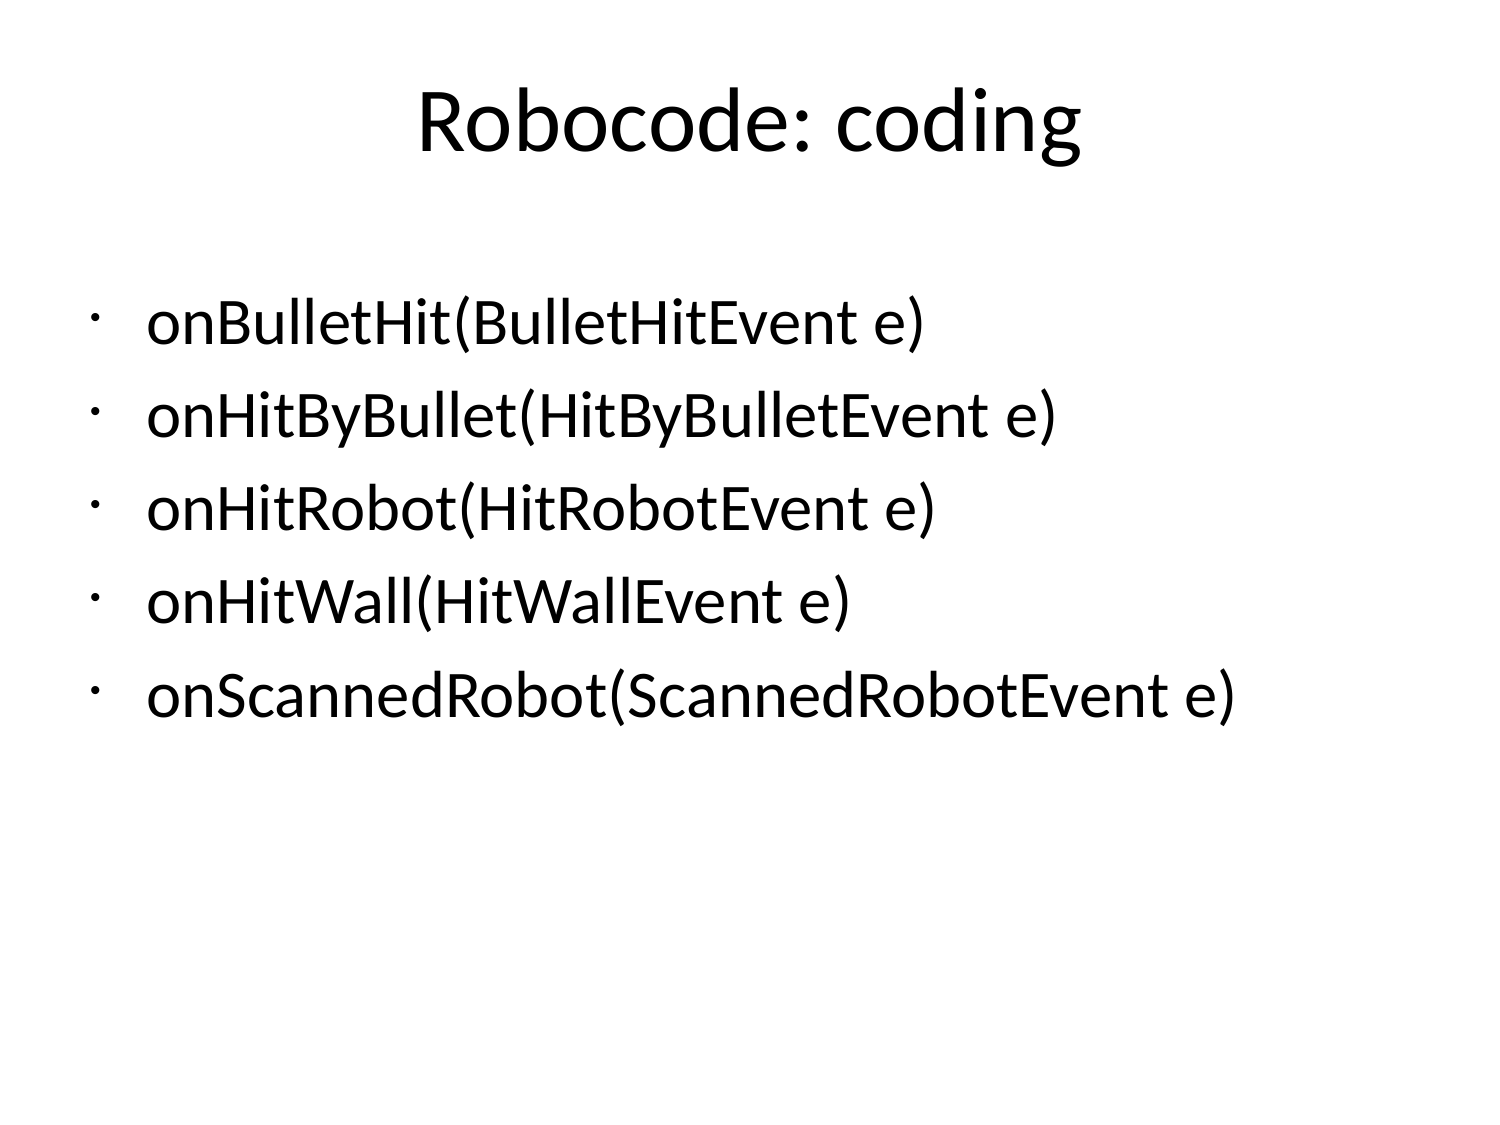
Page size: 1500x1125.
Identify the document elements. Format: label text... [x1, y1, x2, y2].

title Robocode: coding [75, 45, 1425, 233]
list onBulletHit(BulletHitEvent e) onHitByBullet(HitByBulletEvent e) onHitRobot(HitRobotEvent e) onHitWall(HitWallEvent e) onScannedRobot(ScannedRobotEvent e) [75, 262, 1425, 1005]
